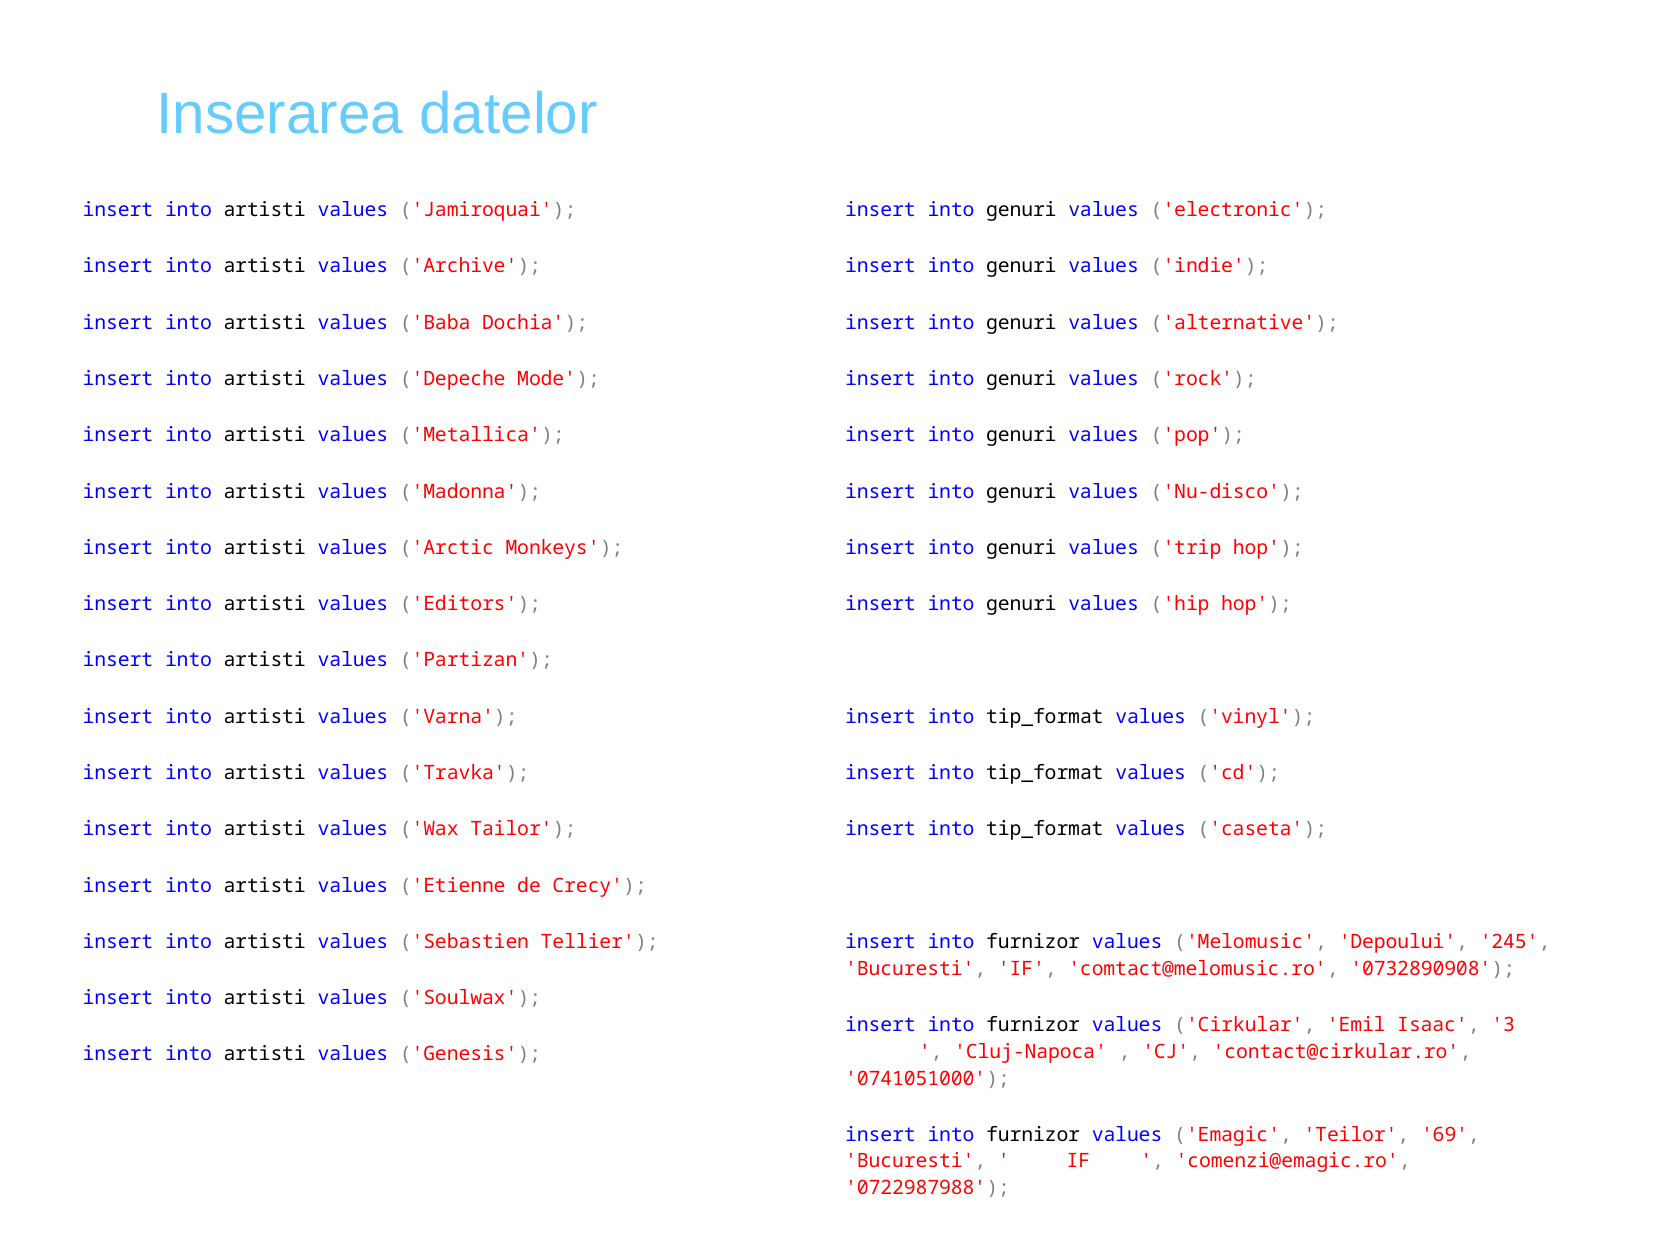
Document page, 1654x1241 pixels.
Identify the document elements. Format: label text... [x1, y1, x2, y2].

title Inserarea datelor [82, 49, 1571, 178]
list insert into artisti values ('Jamiroquai'); insert into artisti values ('Archive'); insert into artisti values ('Baba Dochia'); insert into artisti values ('Depeche Mode'); insert into artisti values ('Metallica'); insert into artisti values ('Madonna'); insert into artisti values ('Arctic Monkeys'); insert into artisti values ('Editors'); insert into artisti values ('Partizan'); insert into artisti values ('Varna'); insert into artisti values ('Travka'); insert into artisti values ('Wax Tailor'); insert into artisti values ('Etienne de Crecy'); insert into artisti values ('Sebastien Tellier'); insert into artisti values ('Soulwax'); insert into artisti values ('Genesis'); [82, 195, 809, 1064]
list insert into genuri values ('electronic'); insert into genuri values ('indie'); insert into genuri values ('alternative'); insert into genuri values ('rock'); insert into genuri values ('pop'); insert into genuri values ('Nu-disco'); insert into genuri values ('trip hop'); insert into genuri values ('hip hop'); insert into tip_format values ('vinyl'); insert into tip_format values ('cd'); insert into tip_format values ('caseta'); insert into furnizor values ('Melomusic', 'Depoului', '245', 'Bucuresti', 'IF', 'comtact@melomusic.ro', '0732890908'); insert into furnizor values ('Cirkular', 'Emil Isaac', '3 ', 'Cluj-Napoca' , 'CJ', 'contact@cirkular.ro', '0741051000'); insert into furnizor values ('Emagic', 'Teilor', '69', 'Bucuresti', ' IF ', 'comenzi@emagic.ro', '0722987988'); [845, 195, 1572, 1134]
